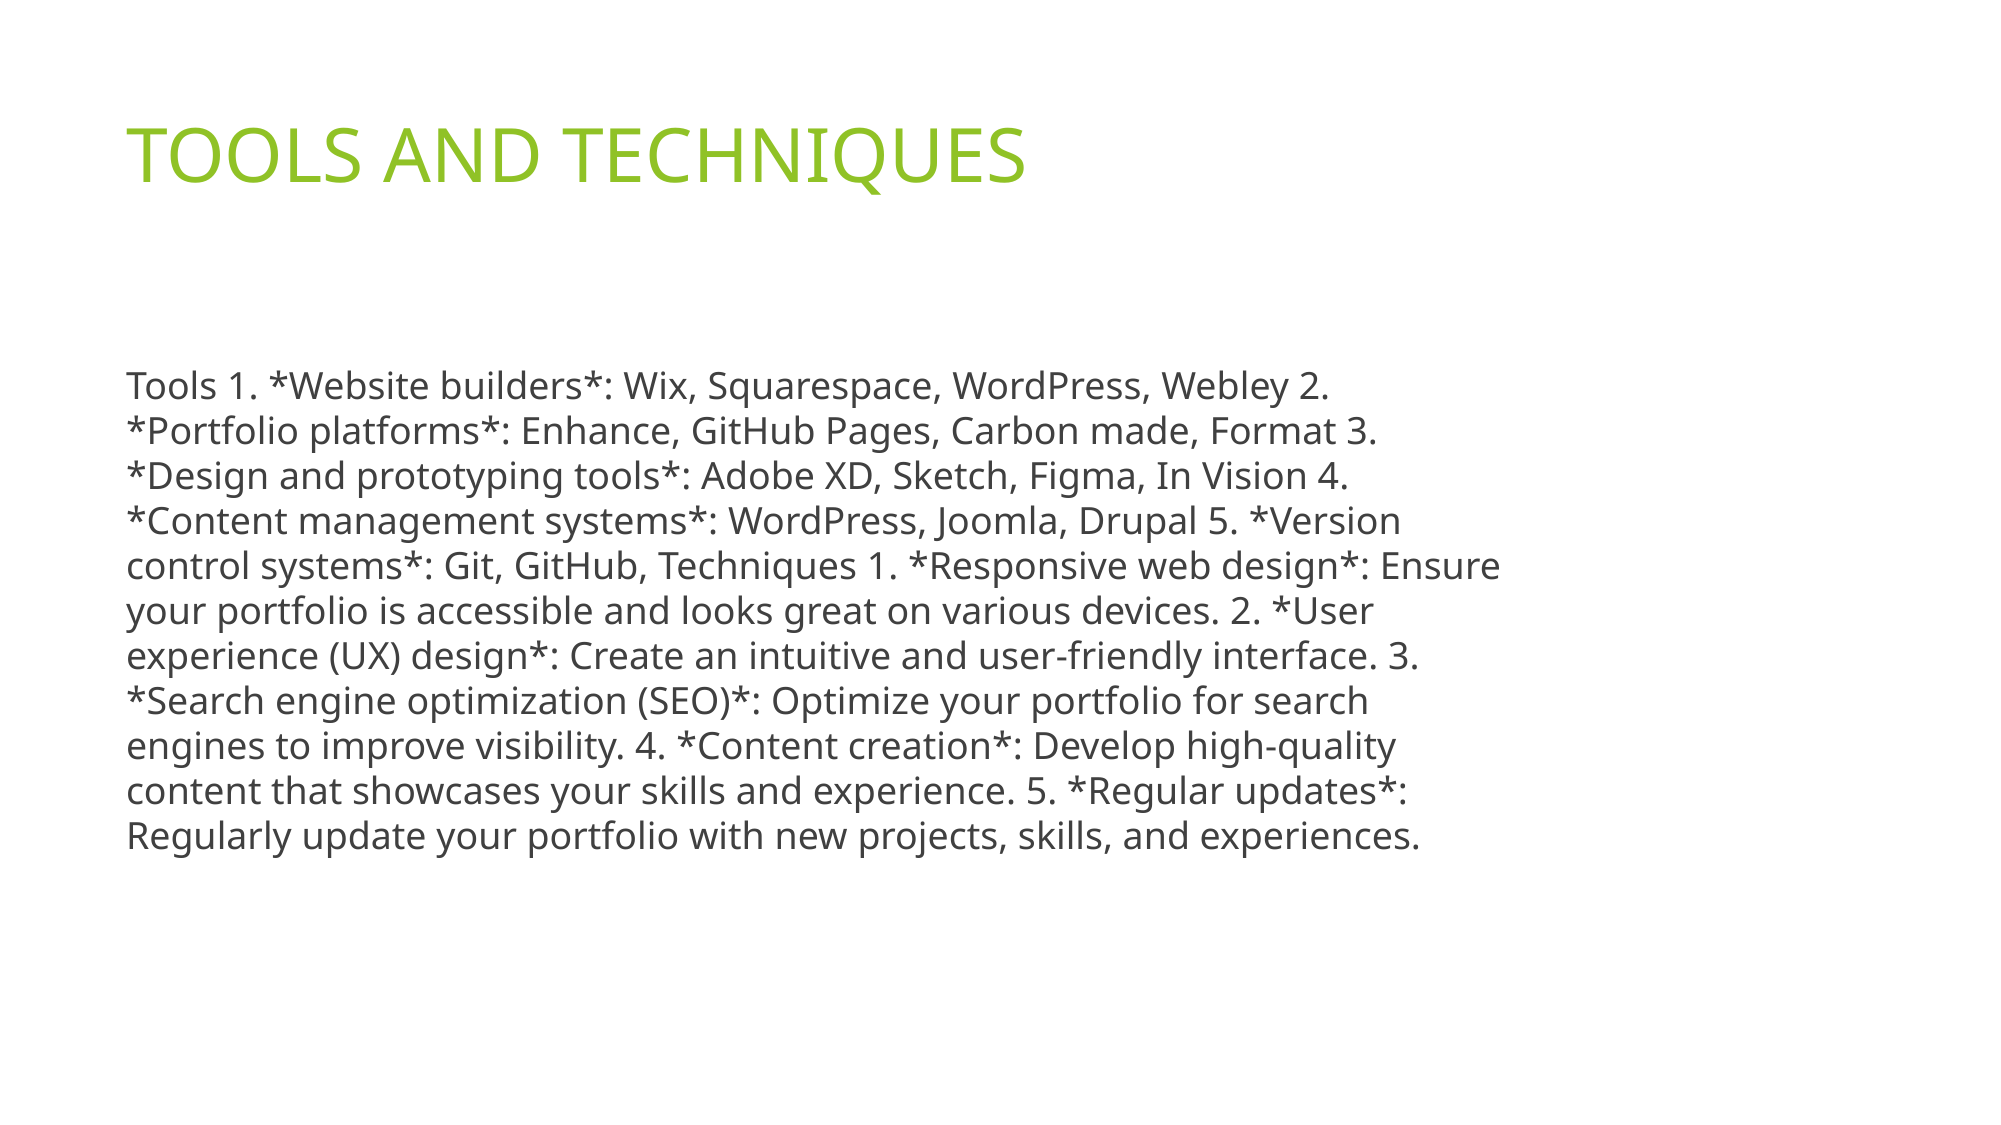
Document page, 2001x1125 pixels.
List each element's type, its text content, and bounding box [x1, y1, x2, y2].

list Tools 1. *Website builders*: Wix, Squarespace, WordPress, Webley 2. *Portfolio platforms*: Enhance, GitHub Pages, Carbon made, Format 3. *Design and prototyping tools*: Adobe XD, Sketch, Figma, In Vision 4. *Content management systems*: WordPress, Joomla, Drupal 5. *Version control systems*: Git, GitHub, Techniques 1. *Responsive web design*: Ensure your portfolio is accessible and looks great on various devices. 2. *User experience (UX) design*: Create an intuitive and user-friendly interface. 3. *Search engine optimization (SEO)*: Optimize your portfolio for search engines to improve visibility. 4. *Content creation*: Develop high-quality content that showcases your skills and experience. 5. *Regular updates*: Regularly update your portfolio with new projects, skills, and experiences. [111, 354, 1522, 992]
title TOOLS AND TECHNIQUES [111, 99, 1522, 317]
